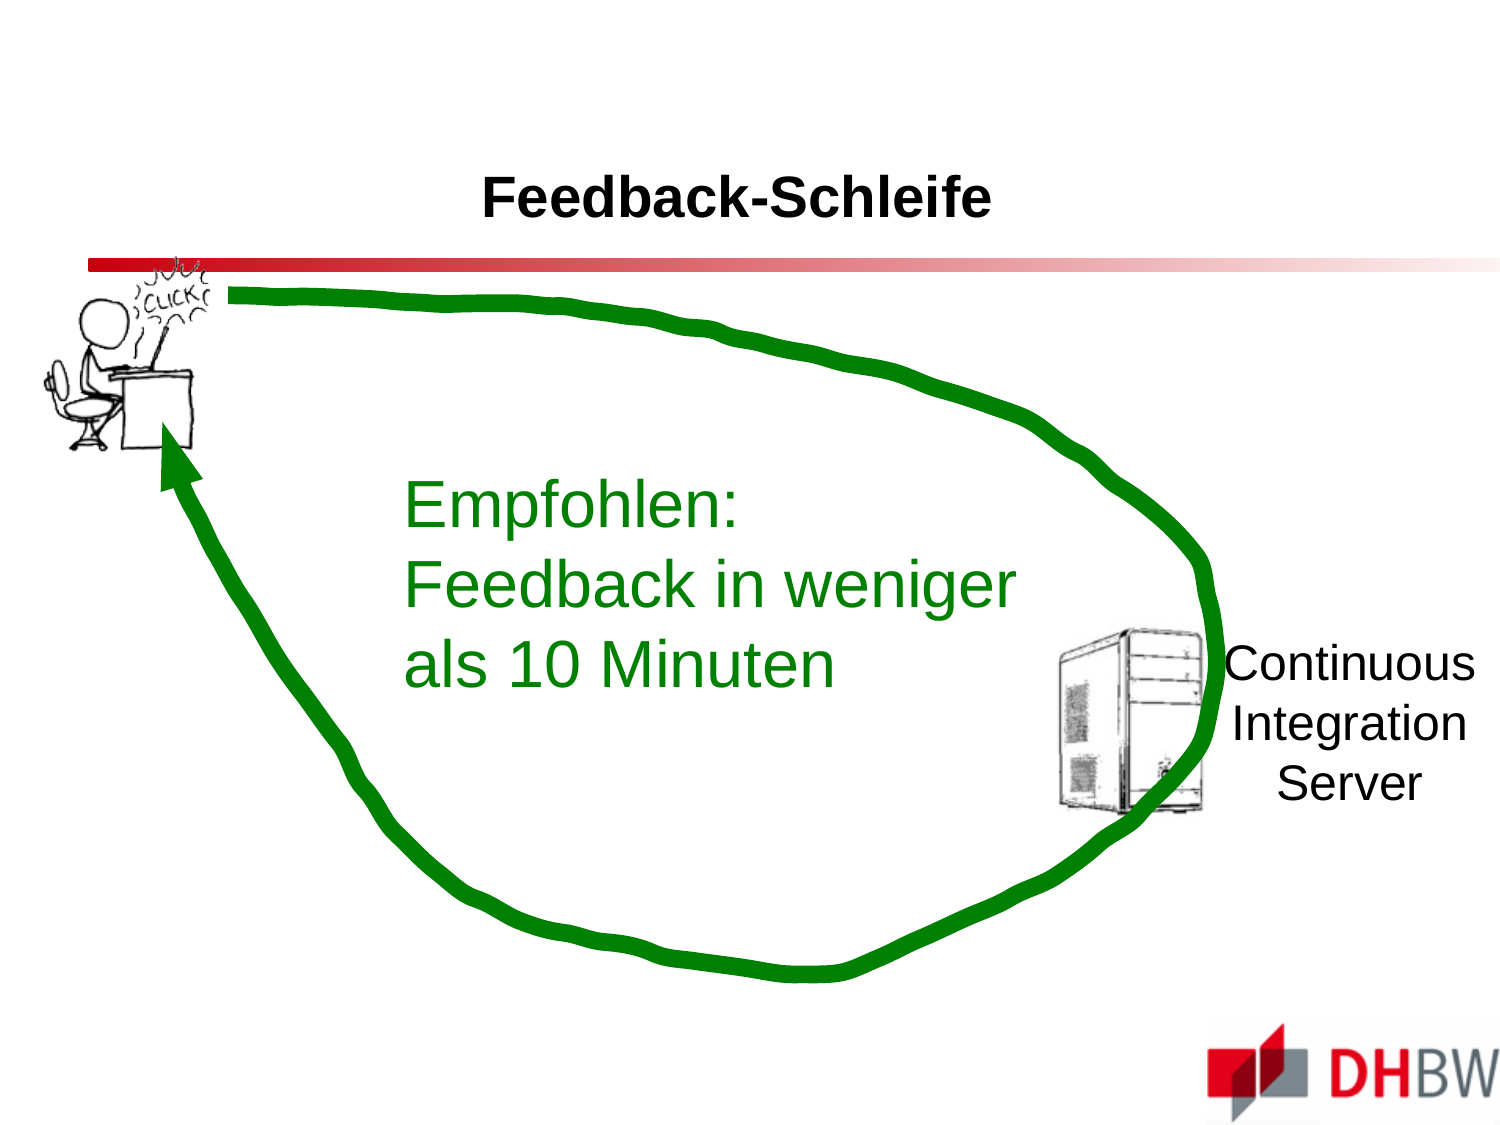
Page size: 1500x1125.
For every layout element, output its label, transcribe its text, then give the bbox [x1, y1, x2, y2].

picture [1206, 1021, 1500, 1125]
picture [1033, 622, 1207, 819]
title Feedback-Schleife [99, 99, 1375, 288]
text_box Empfohlen: Feedback in weniger als 10 Minuten [389, 453, 1034, 709]
text_box Continuous Integration Server [1208, 623, 1492, 818]
picture [14, 236, 223, 459]
picture [1148, 751, 1229, 819]
